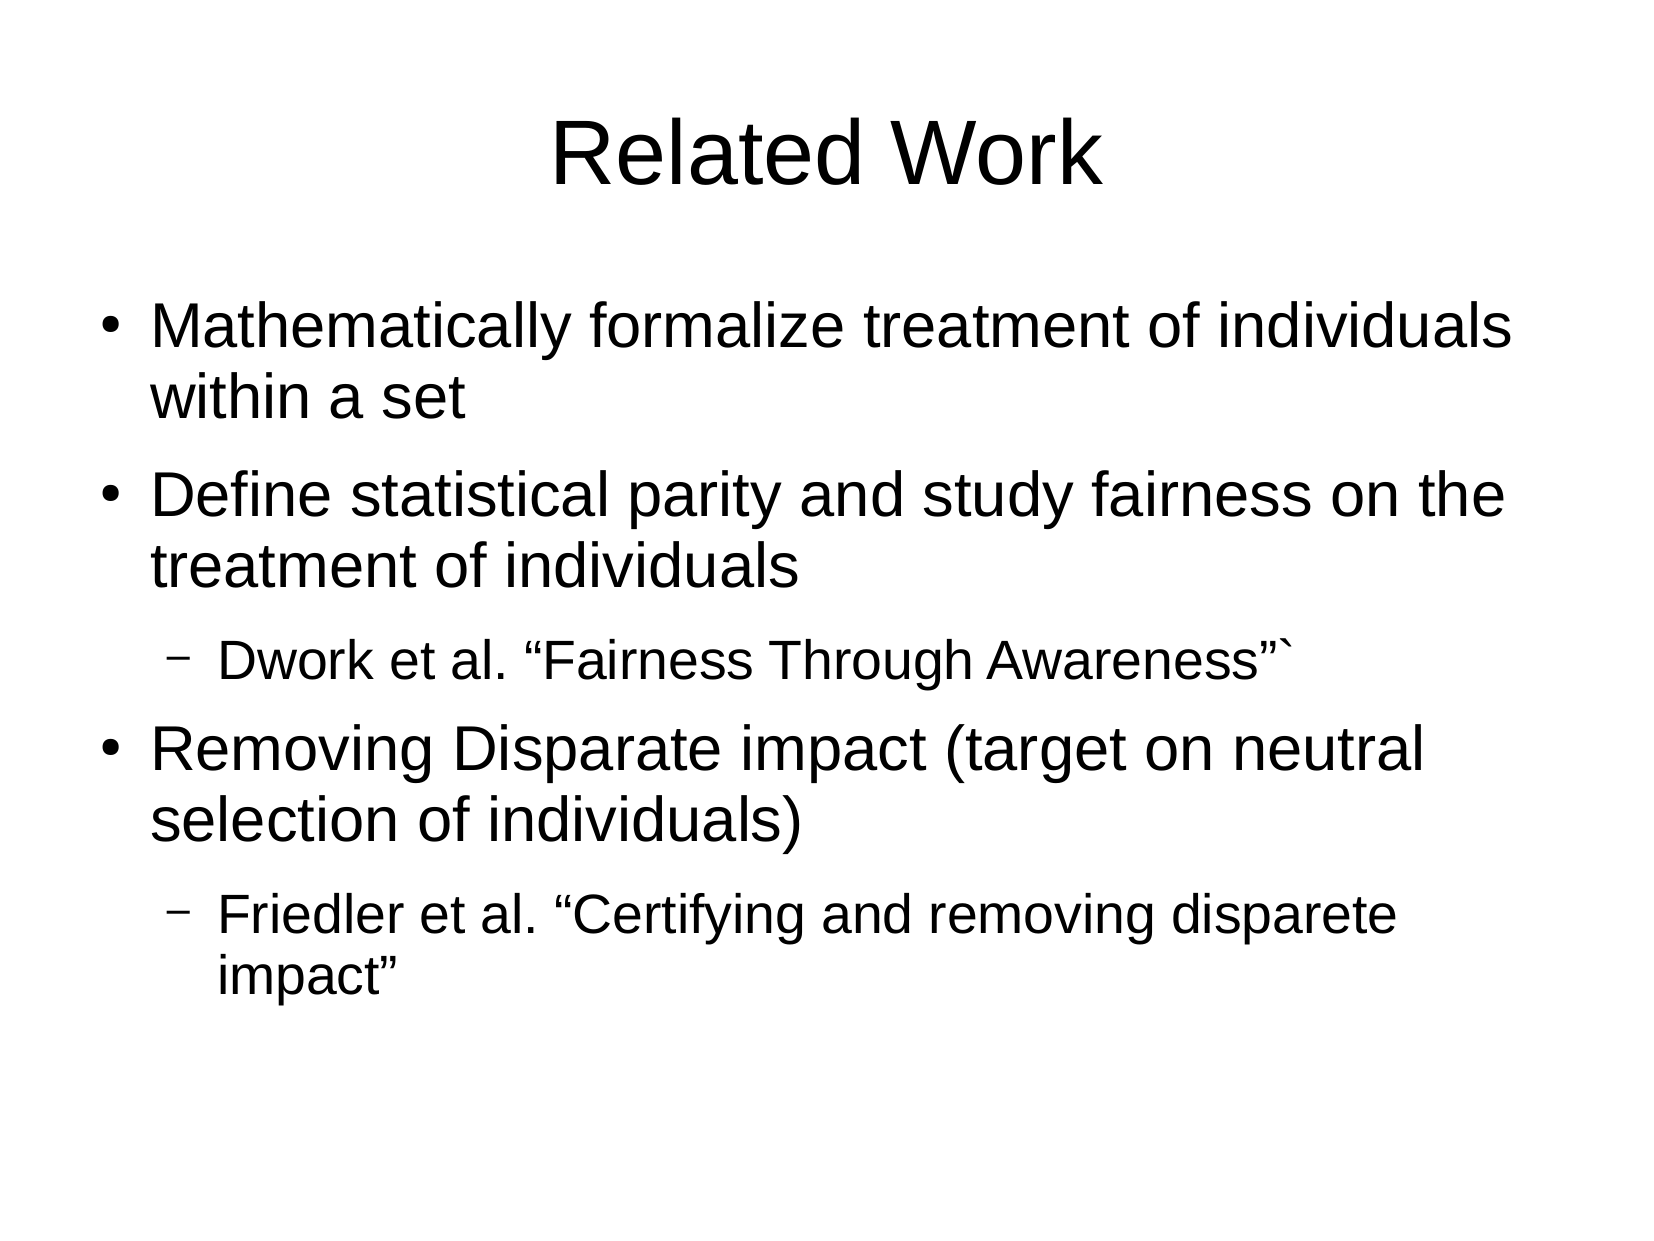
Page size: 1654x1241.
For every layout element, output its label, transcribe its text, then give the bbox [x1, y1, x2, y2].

title Related Work [82, 49, 1571, 257]
list Mathematically formalize treatment of individuals within a set Define statistical parity and study fairness on the treatment of individuals Dwork et al. “Fairness Through Awareness”` Removing Disparate impact (target on neutral selection of individuals) Friedler et al. “Certifying and removing disparete impact” [82, 290, 1538, 1010]
